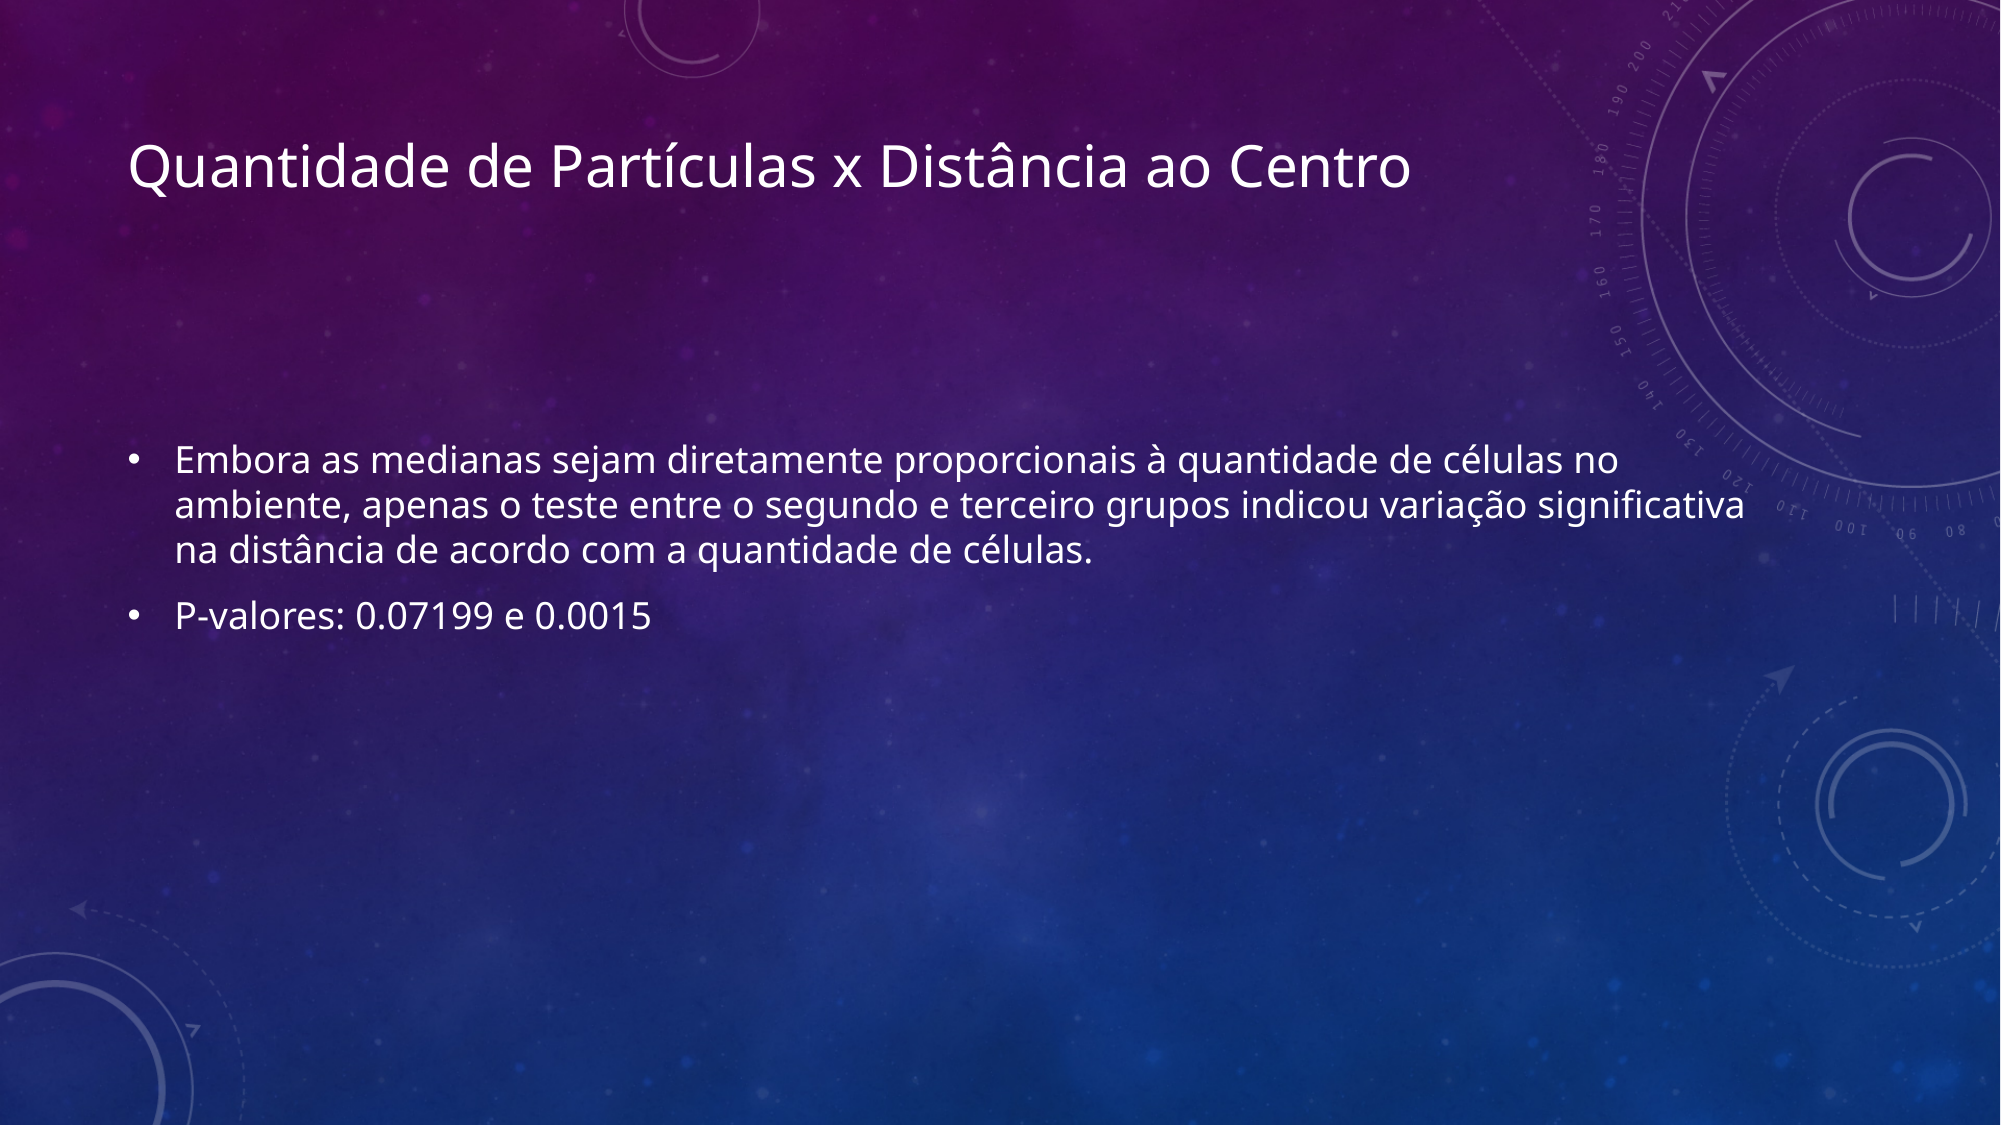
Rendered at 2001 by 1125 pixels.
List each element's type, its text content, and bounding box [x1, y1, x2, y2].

picture [0, 0, 2001, 1125]
title Quantidade de Partículas x Distância ao Centro [112, 45, 1775, 284]
list Embora as medianas sejam diretamente proporcionais à quantidade de células no ambiente, apenas o teste entre o segundo e terceiro grupos indicou variação significativa na distância de acordo com a quantidade de células. P-valores: 0.07199 e 0.0015 [112, 284, 1775, 869]
